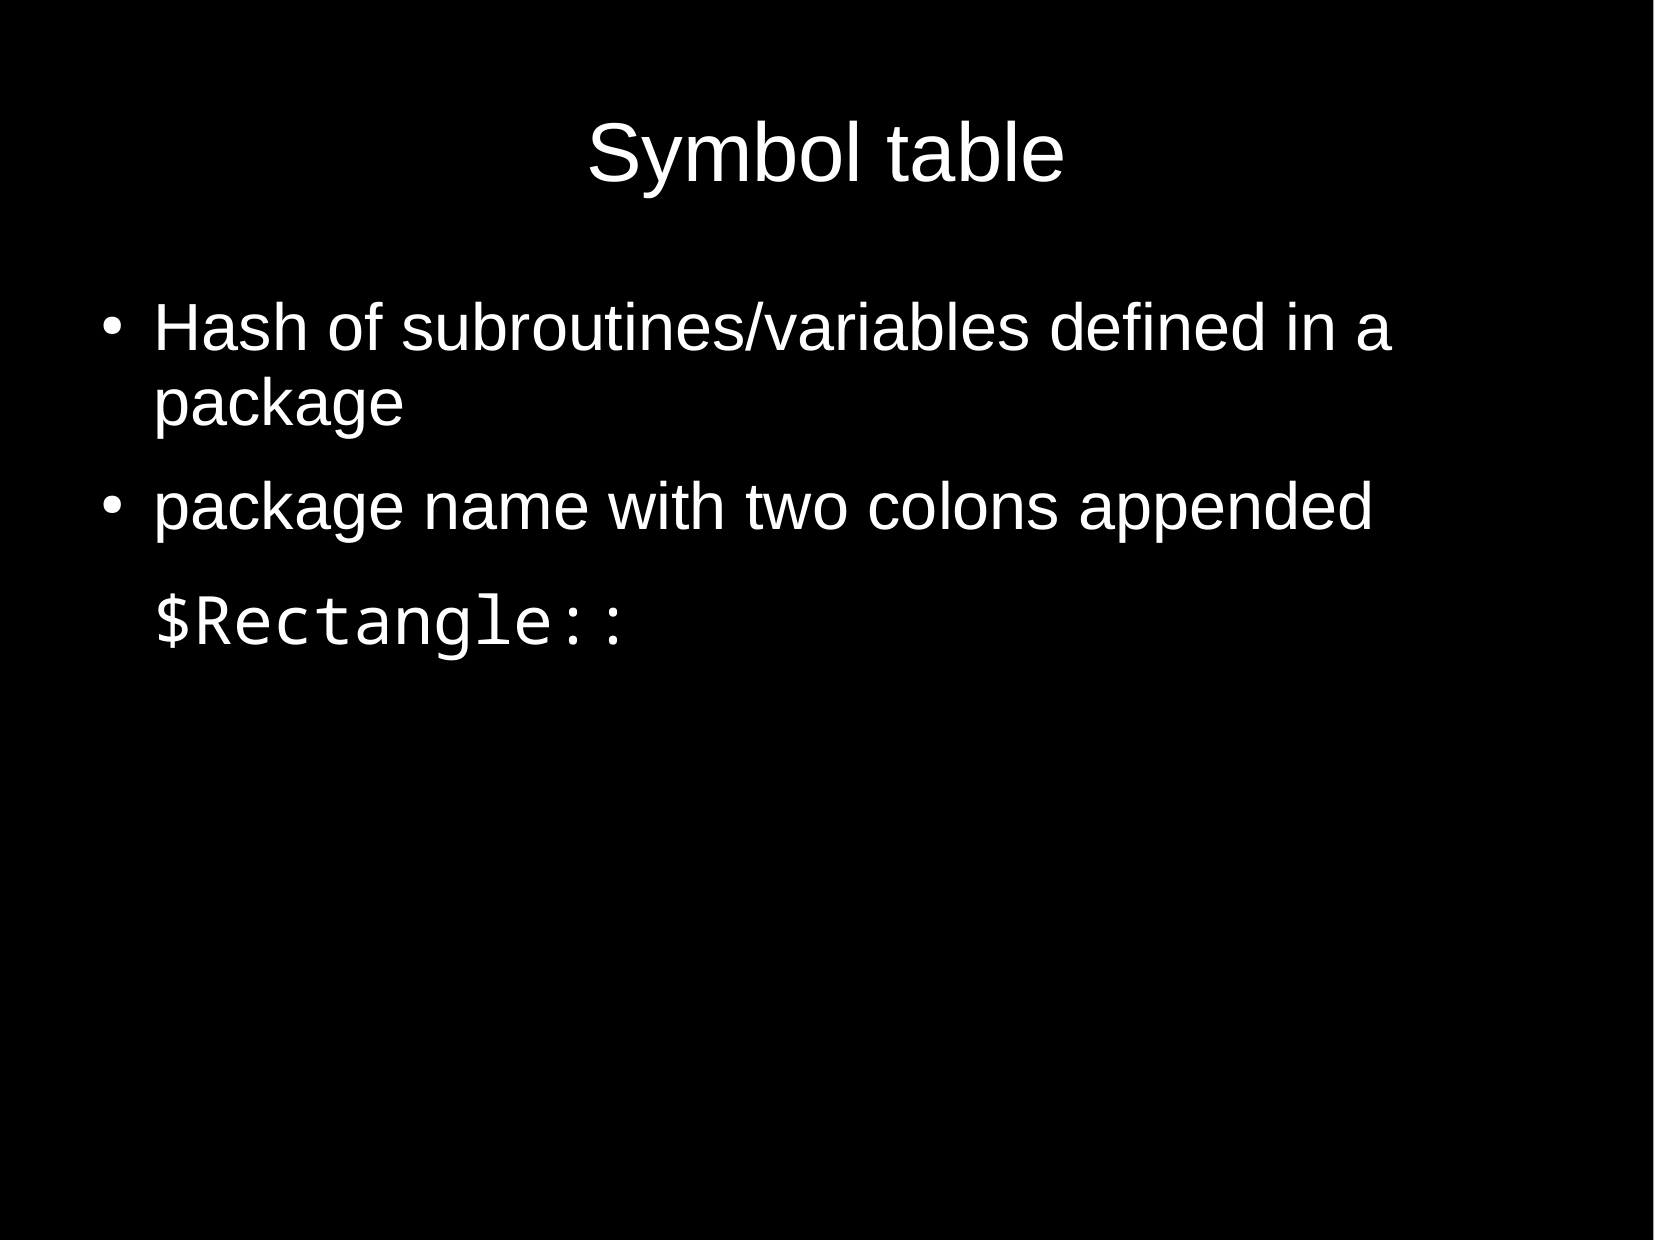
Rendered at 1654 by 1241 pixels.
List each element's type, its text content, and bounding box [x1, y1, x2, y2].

list Hash of subroutines/variables defined in a package package name with two colons appended $Rectangle:: [82, 290, 1538, 1010]
title Symbol table [82, 49, 1571, 257]
